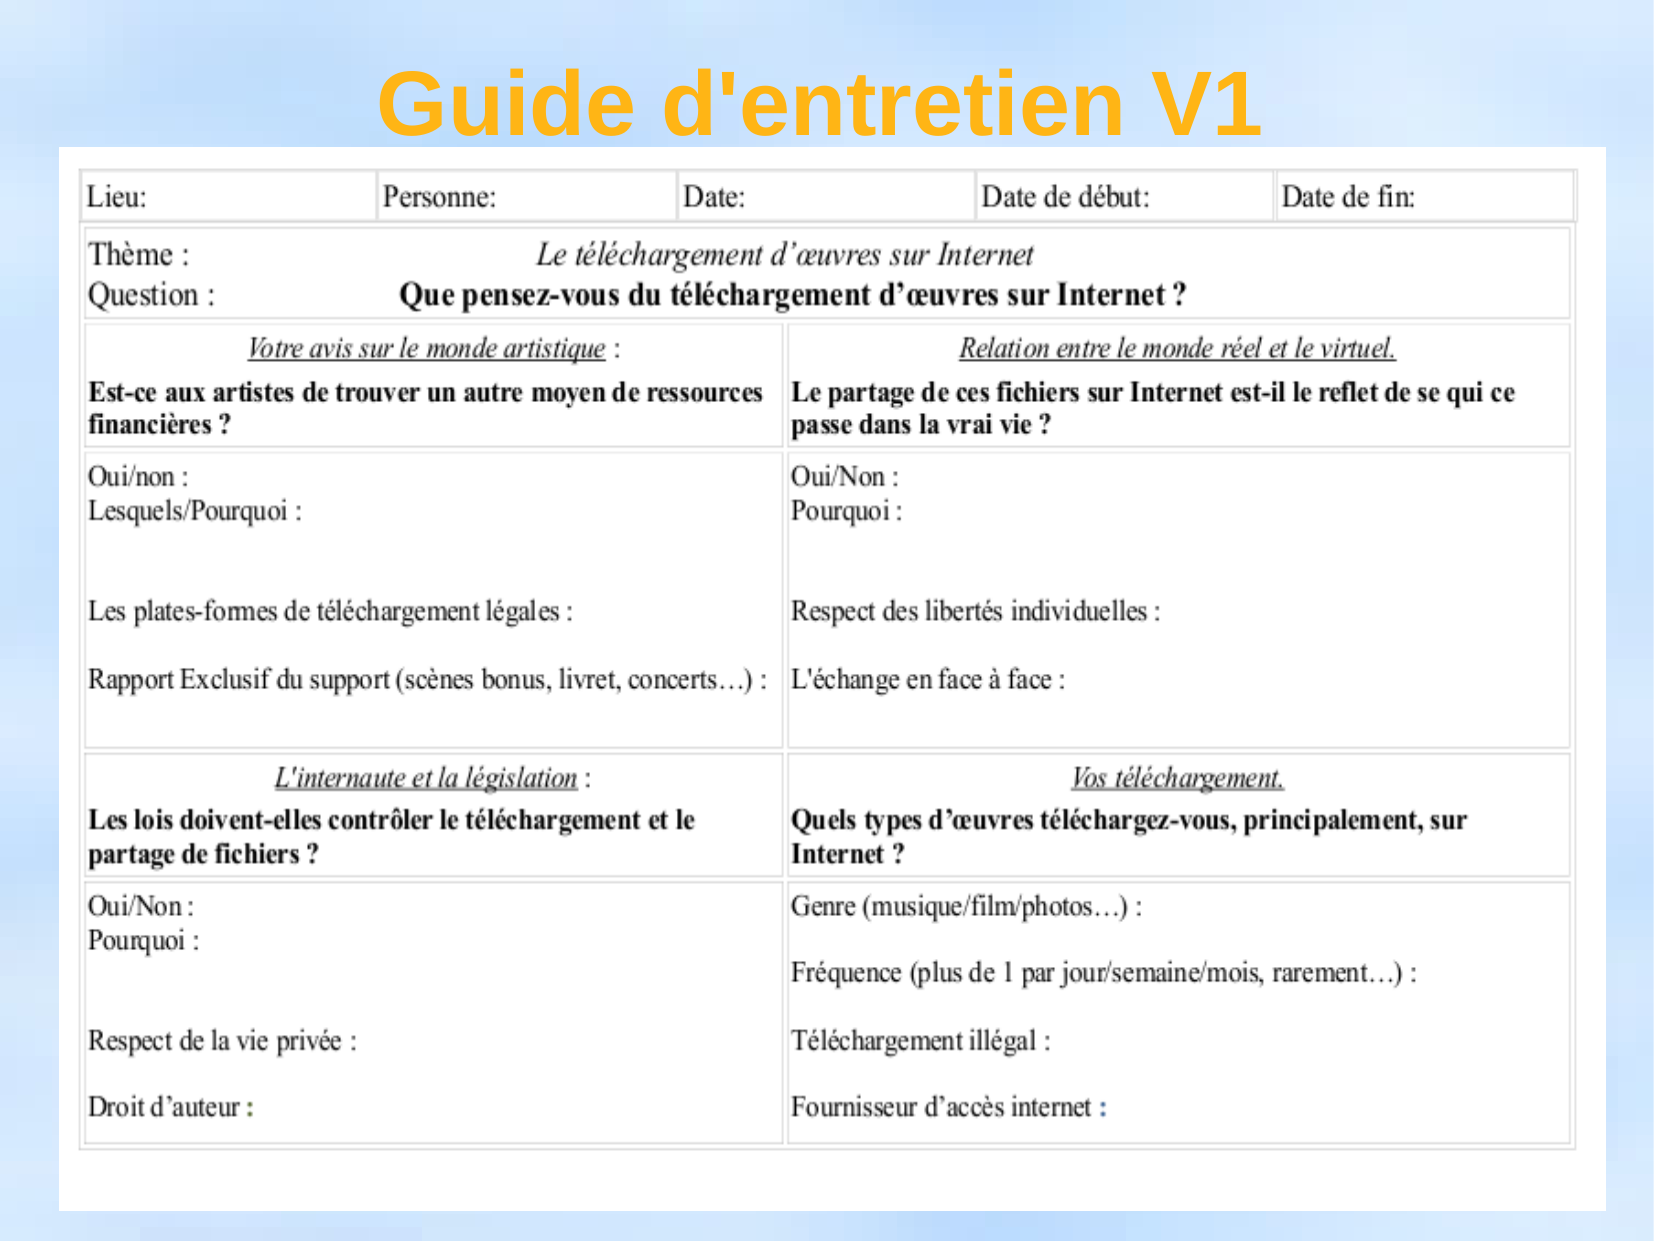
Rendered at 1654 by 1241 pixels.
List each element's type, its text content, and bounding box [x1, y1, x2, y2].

picture [0, 0, 1654, 1241]
title Guide d'entretien V1 [76, 7, 1565, 147]
